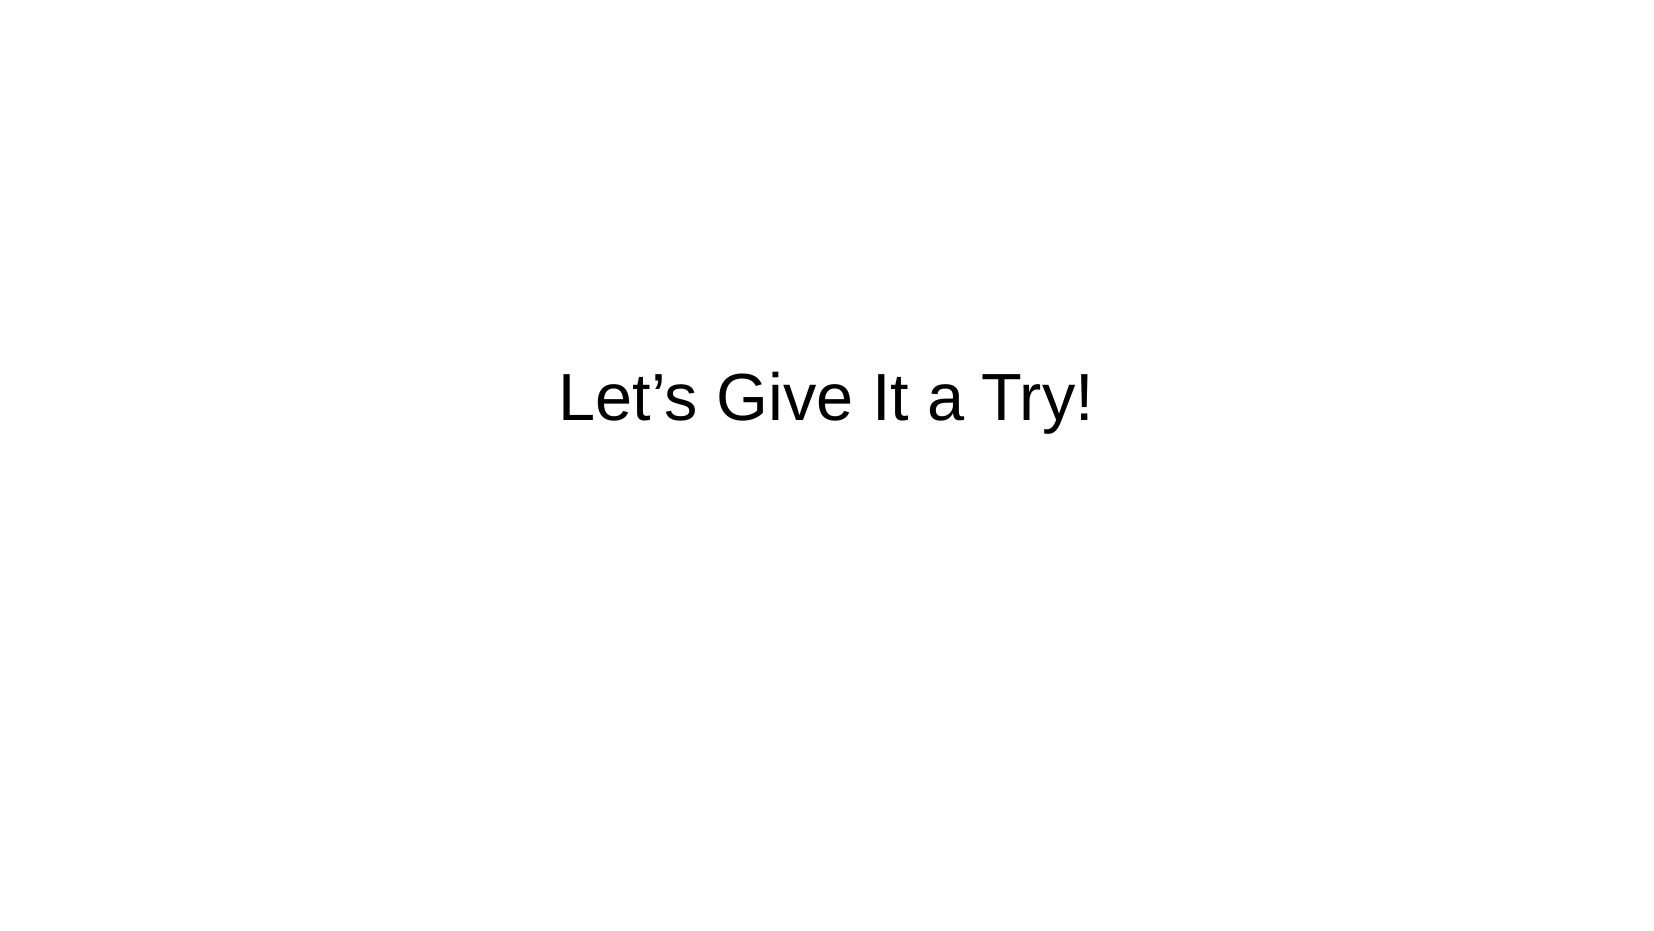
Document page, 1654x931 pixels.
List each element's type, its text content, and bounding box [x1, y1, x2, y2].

subtitle Let’s Give It a Try! [82, 37, 1571, 757]
